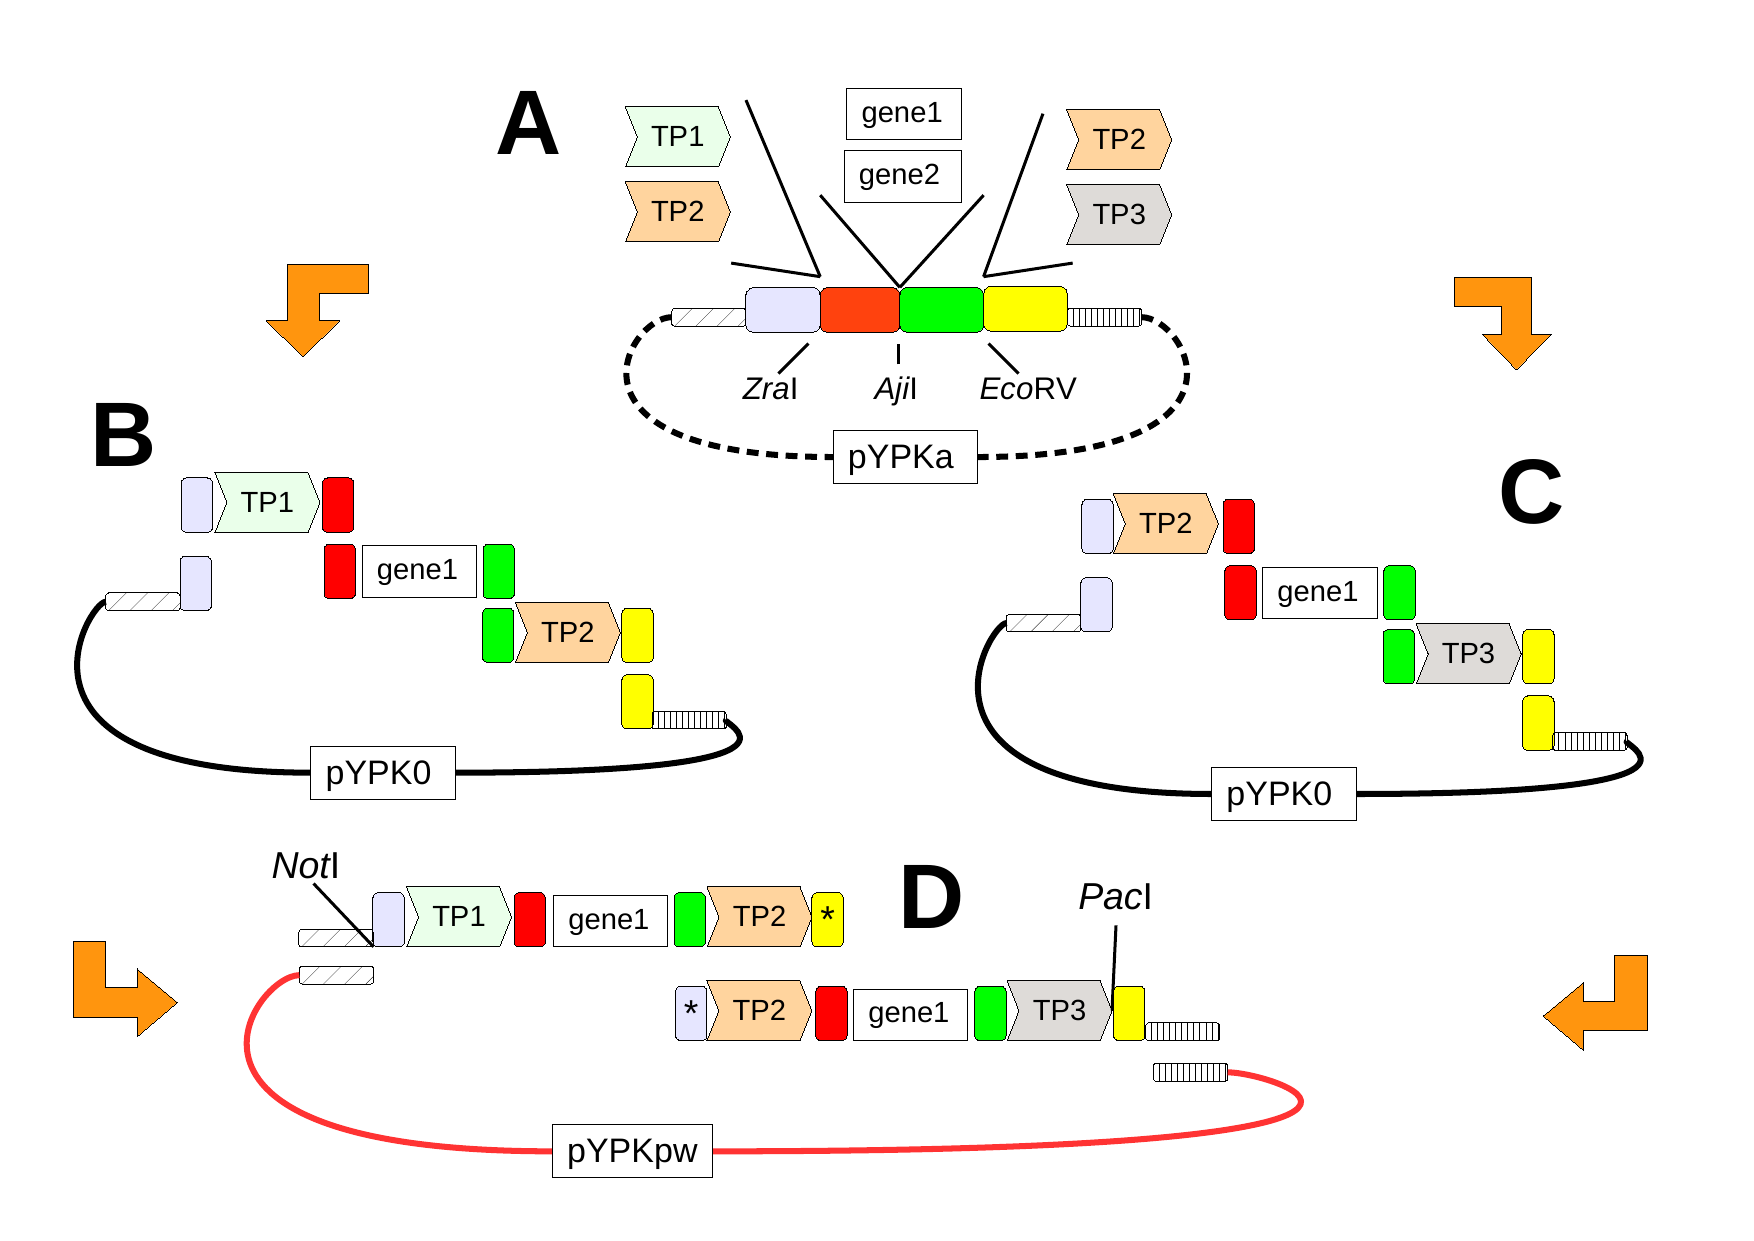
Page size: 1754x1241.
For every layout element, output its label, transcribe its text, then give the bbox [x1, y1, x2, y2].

text_box [324, 544, 356, 599]
text_box TP3 [1416, 623, 1522, 684]
text_box NotI [256, 837, 362, 894]
text_box EcoRV [964, 364, 1104, 428]
text_box TP2 [625, 181, 731, 242]
text_box [299, 966, 374, 985]
text_box [266, 264, 369, 357]
text_box pYPKpw [552, 1124, 713, 1178]
text_box [1223, 499, 1255, 554]
text_box TP2 [1066, 109, 1172, 170]
text_box TP1 [625, 106, 731, 167]
text_box [671, 286, 1142, 333]
text_box AjiI [859, 364, 942, 415]
text_box [73, 941, 178, 1037]
text_box TP3 [1007, 980, 1113, 1041]
text_box gene1 [362, 545, 477, 598]
text_box [298, 929, 370, 947]
text_box D [883, 838, 1092, 957]
text_box [1383, 565, 1416, 620]
text_box TP2 [1113, 493, 1219, 554]
text_box pYPK0 [1211, 767, 1357, 821]
text_box pYPK0 [310, 746, 456, 800]
text_box TP1 [406, 886, 512, 947]
text_box gene1 [846, 88, 962, 140]
text_box [322, 477, 354, 533]
text_box [1006, 577, 1113, 632]
text_box gene2 [844, 150, 962, 203]
text_box [1522, 695, 1628, 751]
text_box [181, 494, 213, 533]
text_box [482, 608, 514, 663]
text_box [514, 892, 546, 947]
text_box TP2 [706, 980, 812, 1041]
text_box * [811, 892, 844, 947]
text_box [483, 544, 515, 599]
text_box PacI [1063, 868, 1169, 926]
text_box [815, 986, 848, 1041]
text_box TP3 [1066, 184, 1172, 245]
text_box [621, 608, 654, 663]
text_box [1153, 1063, 1228, 1082]
text_box [674, 892, 706, 947]
text_box pYPKa [833, 430, 978, 484]
text_box [1224, 565, 1257, 620]
text_box gene1 [853, 989, 968, 1041]
text_box TP1 [214, 472, 320, 533]
text_box TP2 [707, 886, 811, 947]
text_box B [75, 375, 284, 494]
text_box [1383, 629, 1415, 684]
text_box [105, 556, 212, 611]
text_box [360, 892, 405, 947]
text_box [974, 986, 1007, 1041]
text_box TP2 [515, 602, 621, 663]
text_box ZraI [728, 364, 830, 415]
text_box [1522, 629, 1555, 684]
text_box [1113, 986, 1220, 1041]
text_box * [675, 986, 707, 1041]
text_box A [480, 64, 689, 182]
text_box gene1 [1262, 567, 1378, 619]
text_box C [1483, 433, 1692, 552]
text_box [1454, 277, 1552, 370]
text_box [621, 674, 727, 729]
text_box [1543, 955, 1648, 1051]
text_box gene1 [553, 895, 668, 947]
text_box [1081, 499, 1114, 554]
